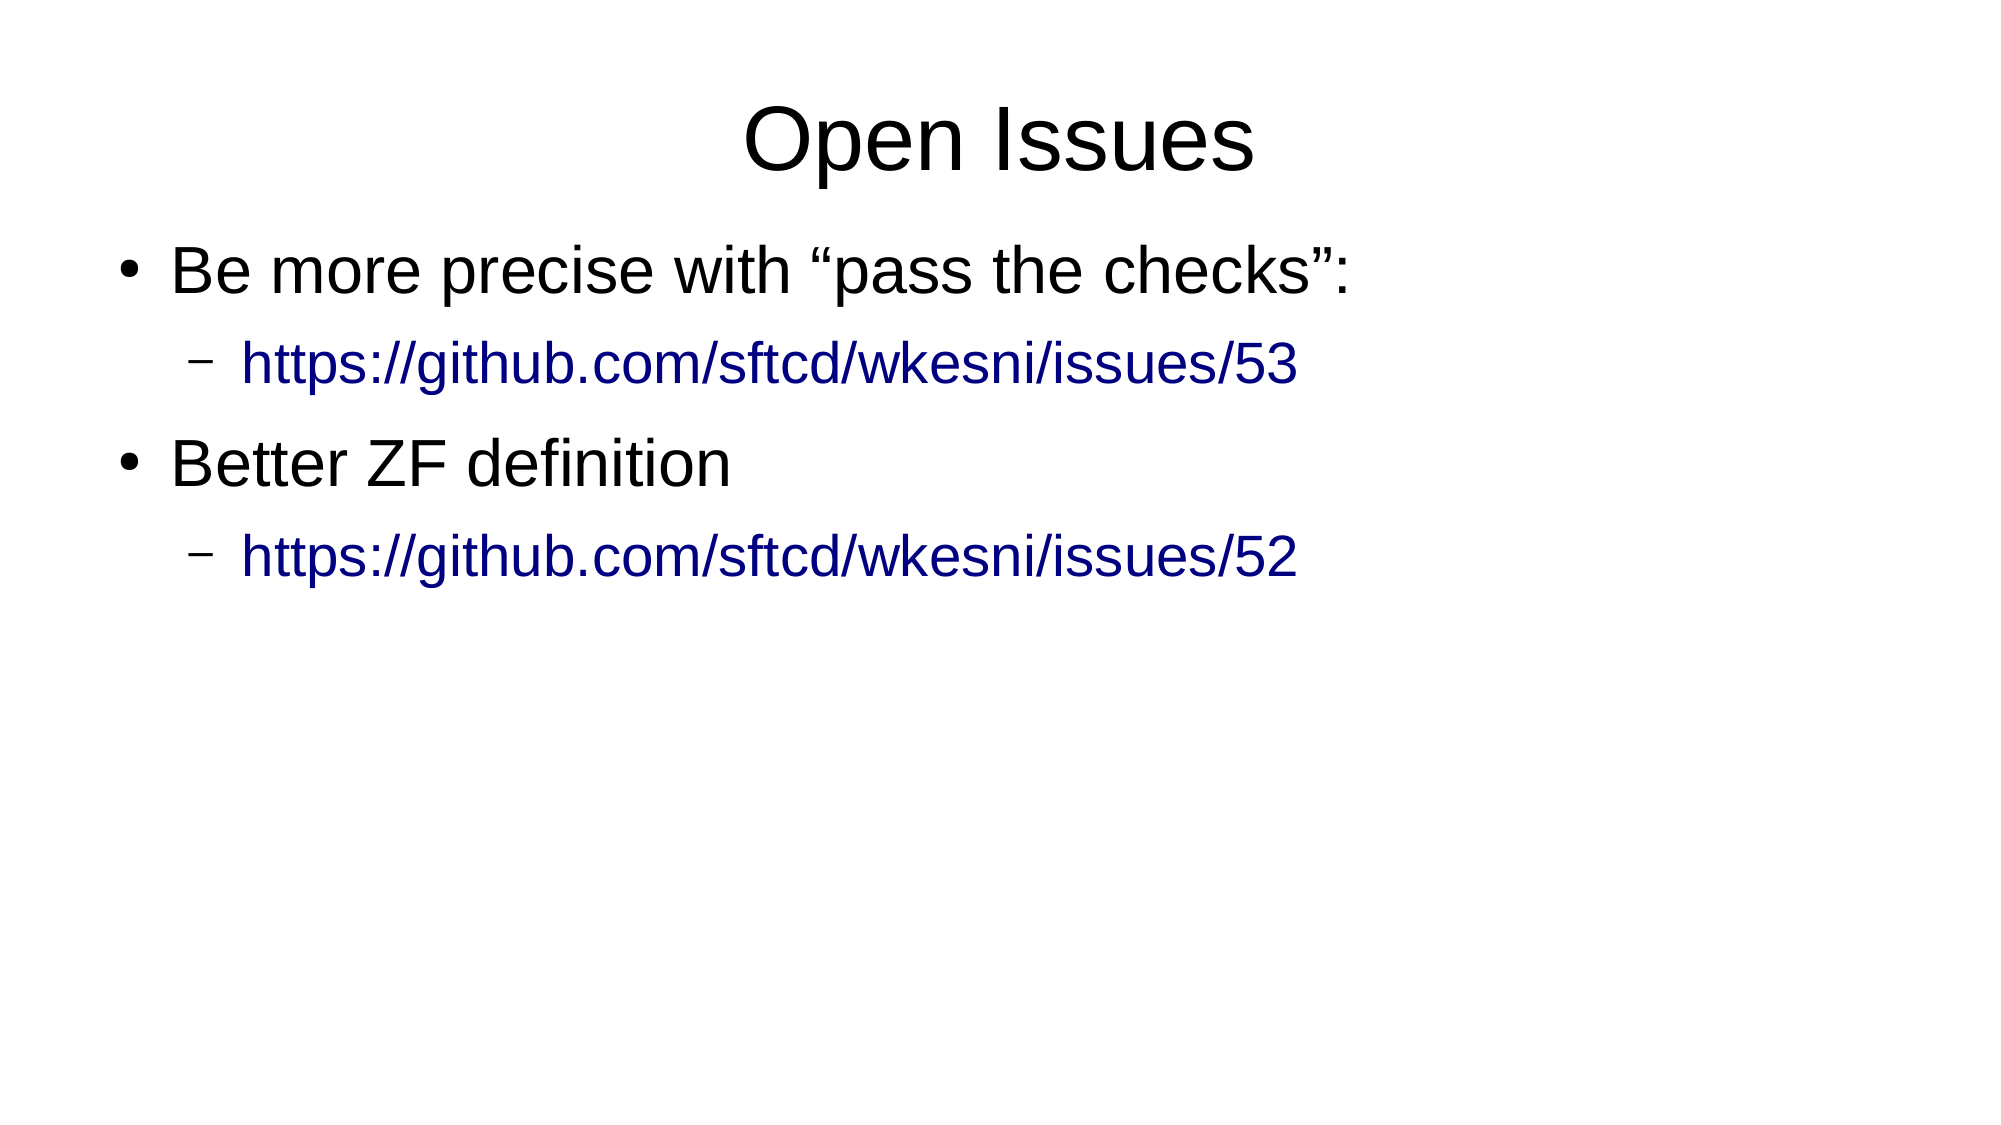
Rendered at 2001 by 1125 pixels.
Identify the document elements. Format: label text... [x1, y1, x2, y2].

list Be more precise with “pass the checks”: https://github.com/sftcd/wkesni/issues/53 Better ZF definition https://github.com/sftcd/wkesni/issues/52 [99, 232, 1900, 1004]
title Open Issues [99, 44, 1900, 232]
